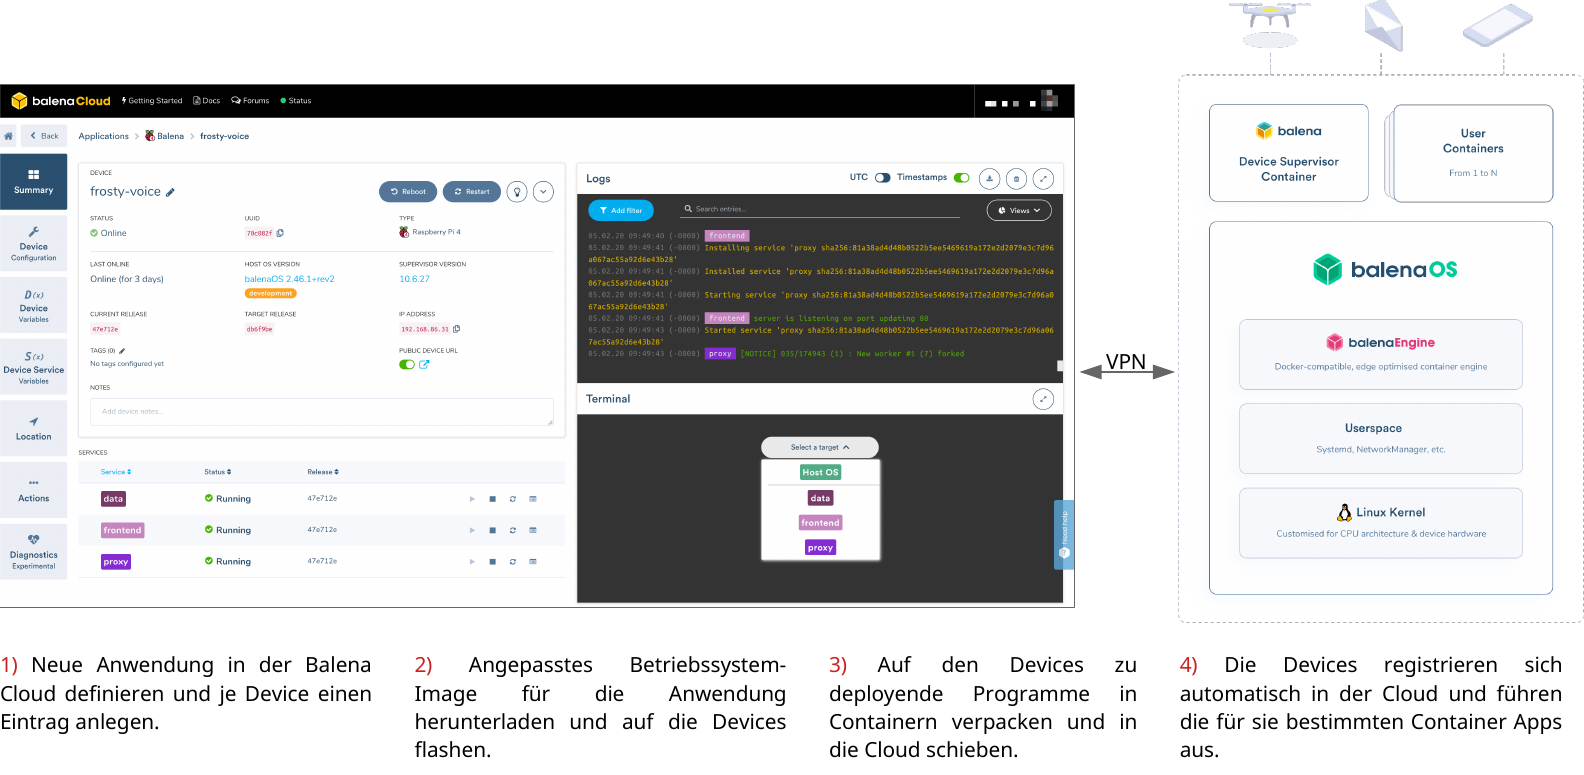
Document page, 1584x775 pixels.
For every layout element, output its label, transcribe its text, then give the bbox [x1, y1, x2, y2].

picture [1178, 0, 1584, 623]
text_box VPN [1089, 340, 1163, 390]
list 4) Die Devices registrieren sich automatisch in der Cloud und führen die für sie bestimmten Container Apps aus. [1179, 650, 1563, 744]
list 3) Auf den Devices zu deployende Programme in Containern verpacken und in die Cloud schieben. [829, 650, 1138, 775]
list 1) Neue Anwendung in der Balena Cloud definieren und je Device einen Eintrag anlegen. [0, 650, 373, 744]
list 2) Angepasstes Betriebssystem-Image für die Anwendung herunterladen und auf die Devices flashen. [414, 650, 787, 744]
picture [0, 84, 1074, 607]
